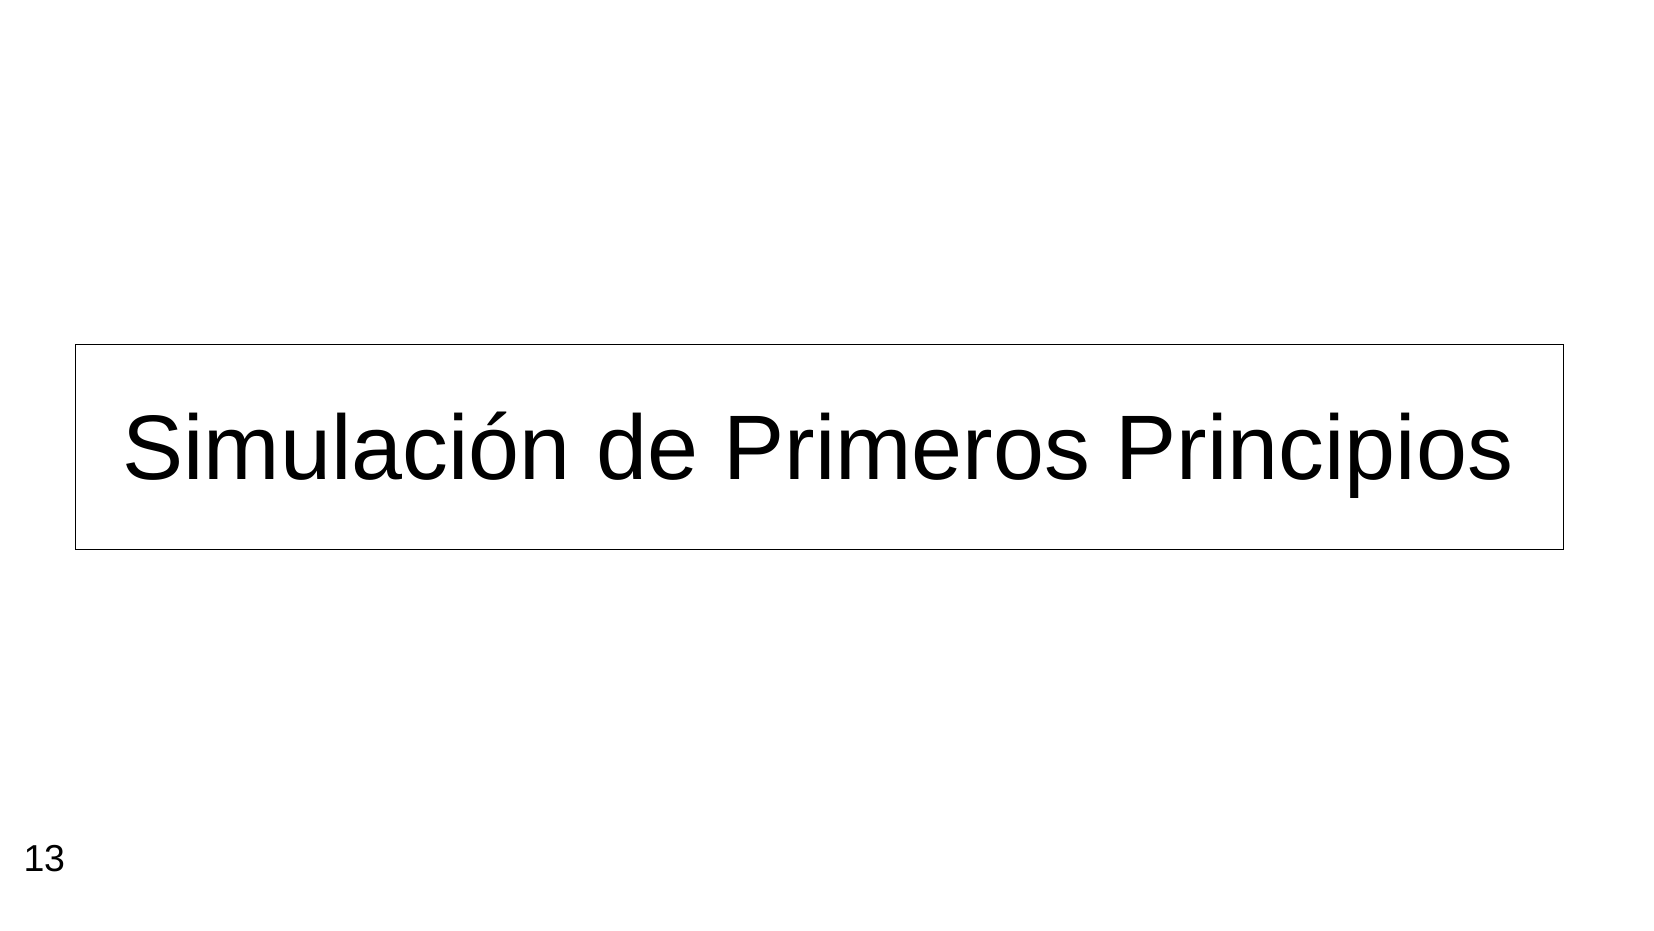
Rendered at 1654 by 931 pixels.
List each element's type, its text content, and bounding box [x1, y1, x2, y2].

text_box <number> [8, 829, 638, 901]
title Simulación de Primeros Principios [75, 344, 1564, 550]
